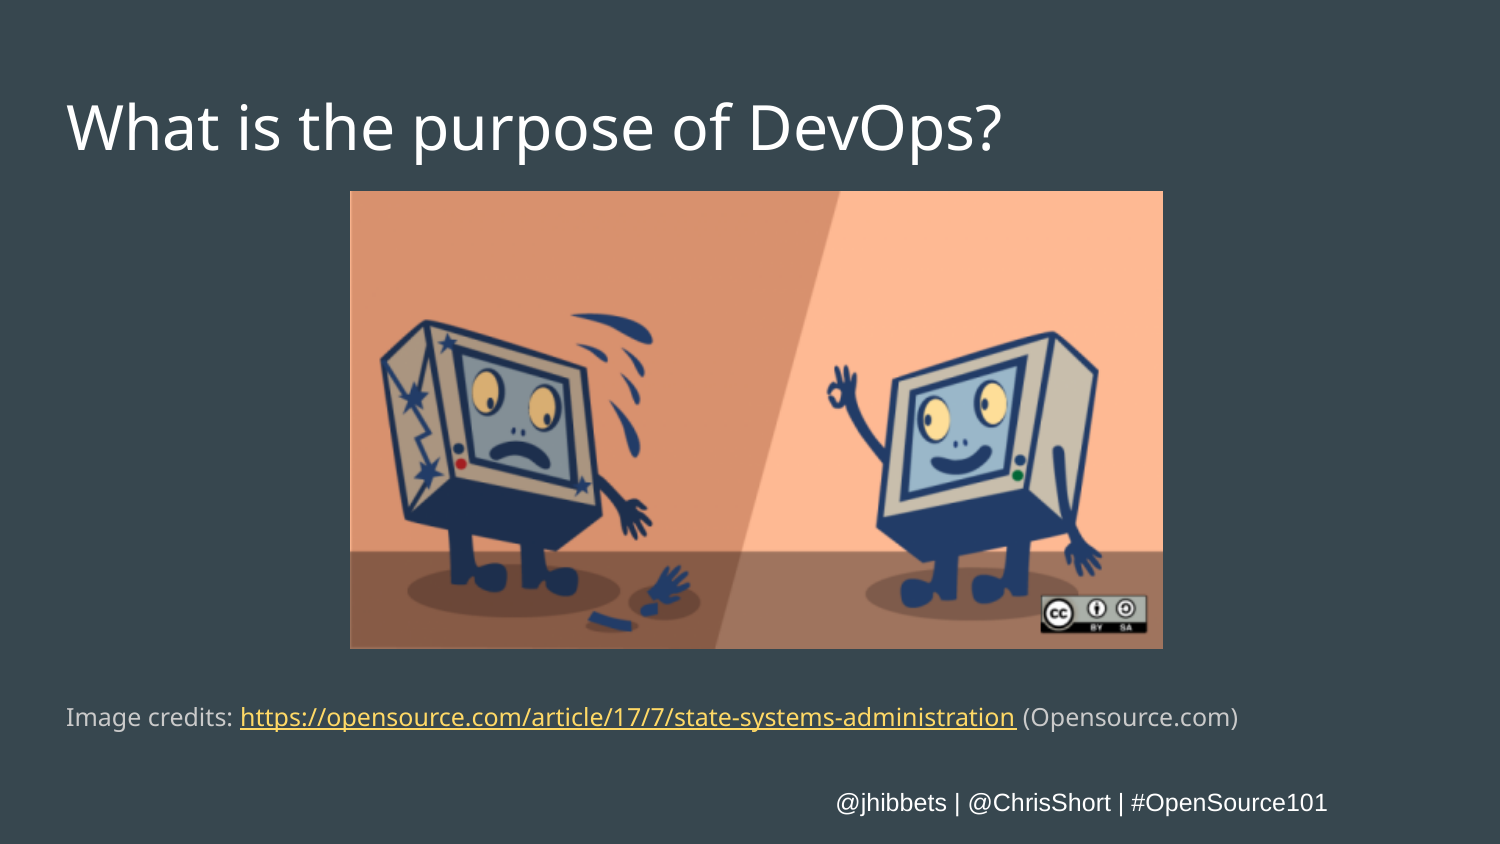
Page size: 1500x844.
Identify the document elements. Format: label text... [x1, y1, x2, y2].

title What is the purpose of DevOps? [51, 72, 1449, 167]
picture [350, 191, 1163, 649]
list Image credits: https://opensource.com/article/17/7/state-systems-administration (Opensource.com) [51, 686, 1449, 750]
